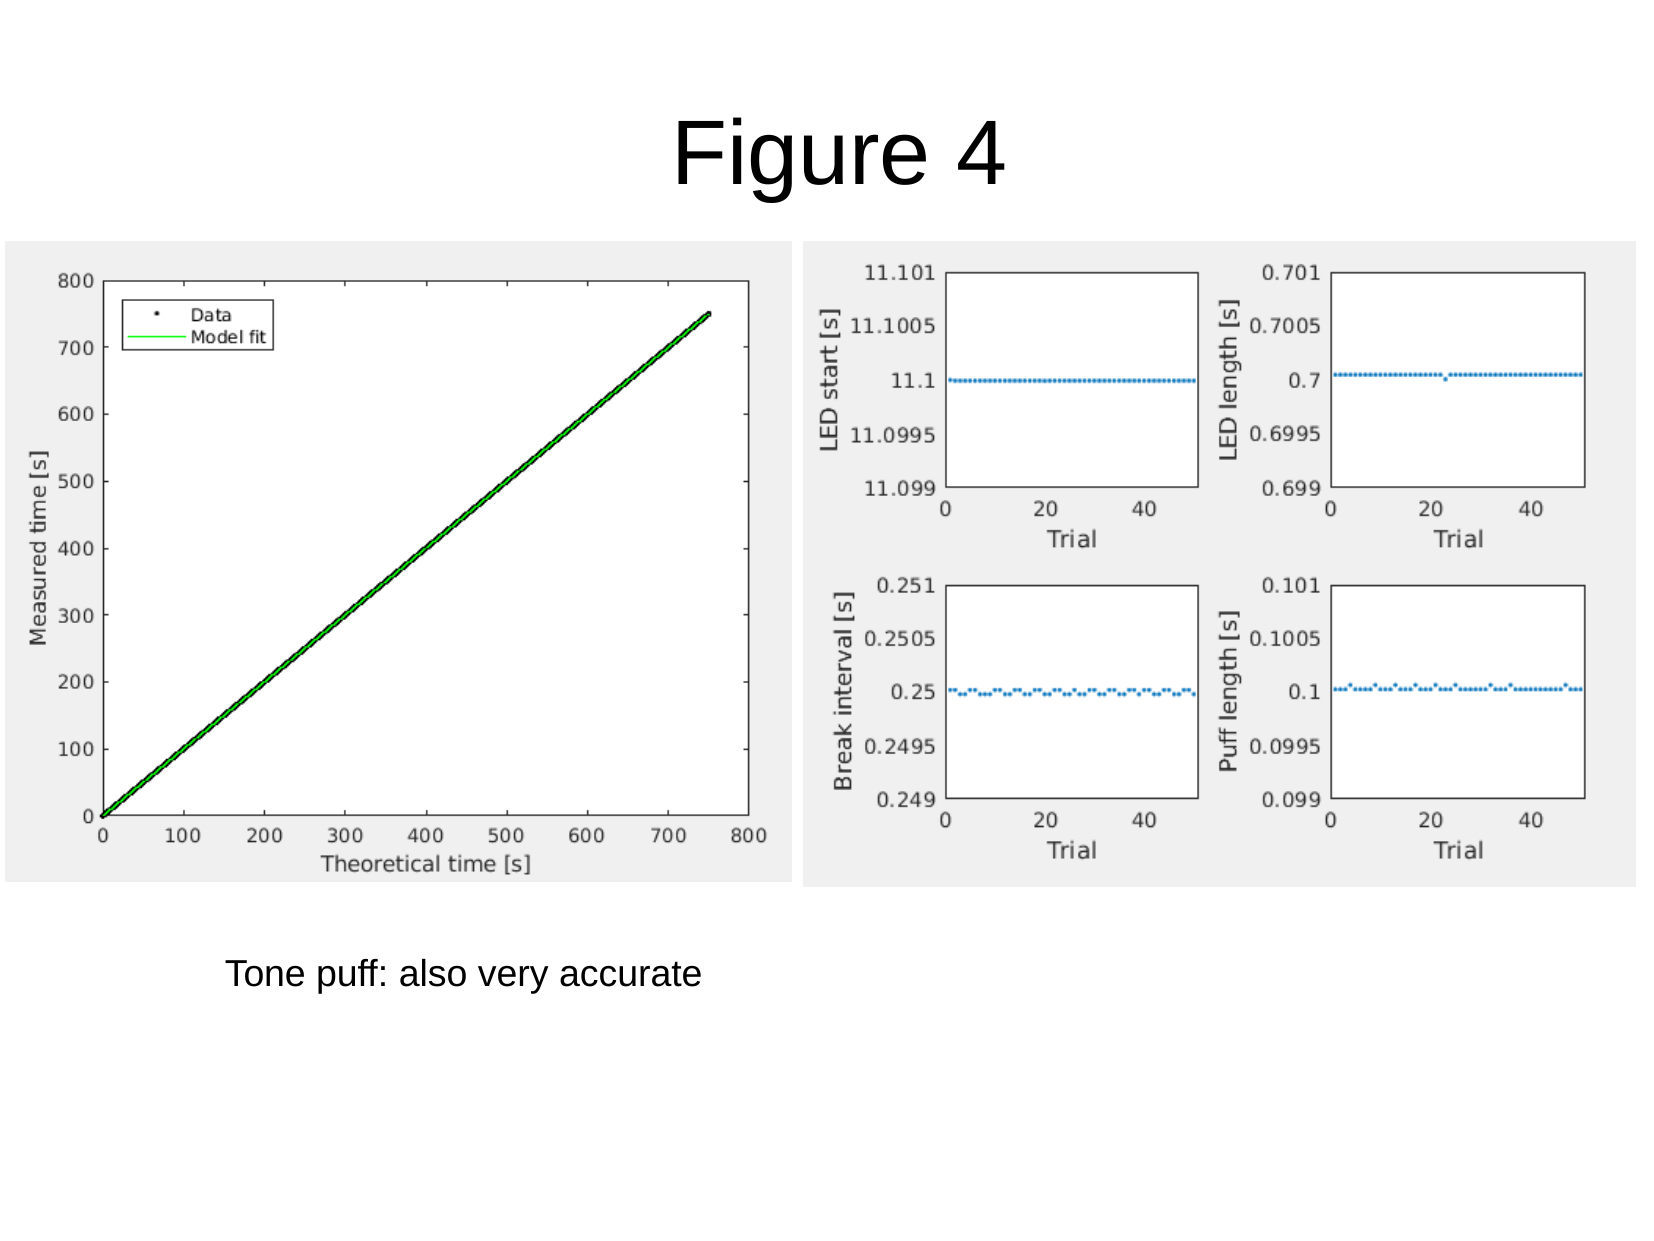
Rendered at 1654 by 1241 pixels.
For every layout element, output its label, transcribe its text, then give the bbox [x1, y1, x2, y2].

picture [803, 241, 1636, 887]
text_box Tone puff: also very accurate [210, 945, 1411, 1002]
picture [5, 241, 792, 882]
title Figure 4 [82, 49, 1571, 257]
